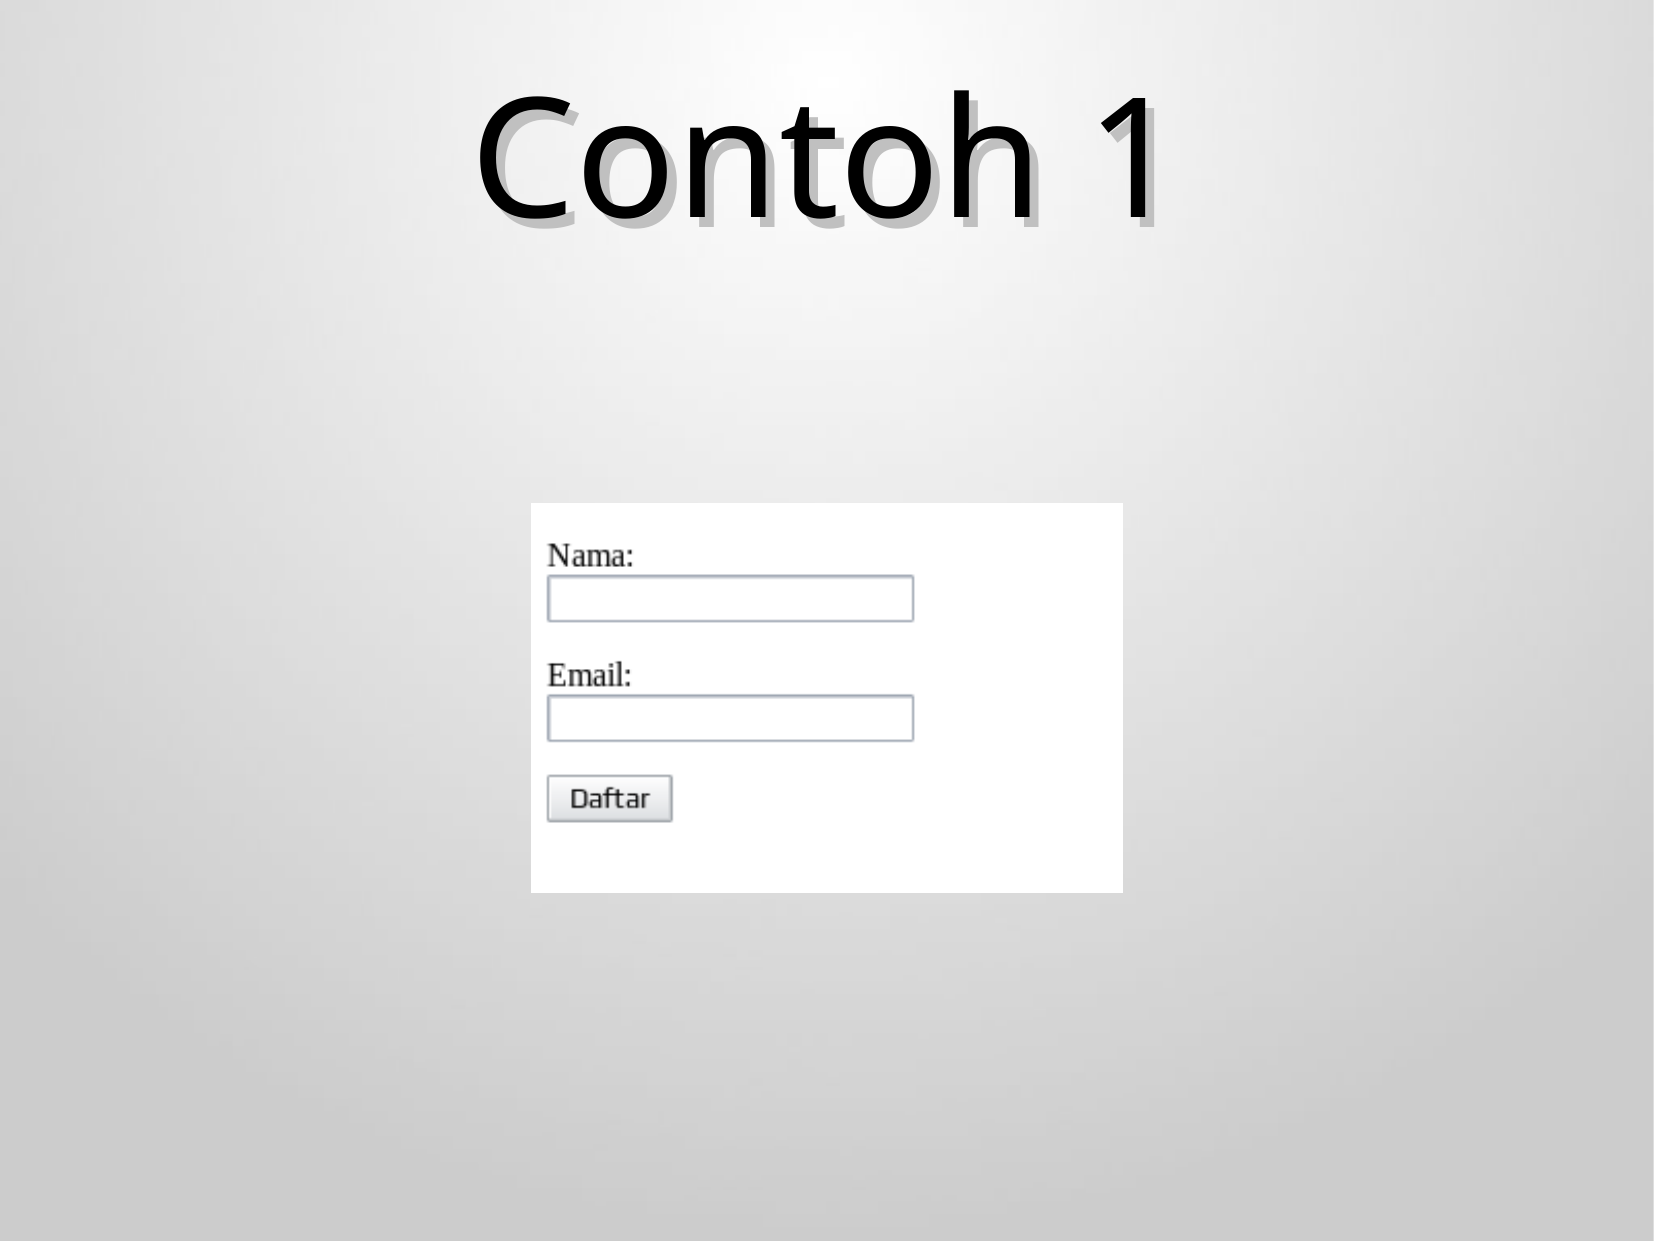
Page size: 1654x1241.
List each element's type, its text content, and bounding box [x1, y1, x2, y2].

picture [0, 0, 1654, 1241]
title Contoh 1 [82, 49, 1571, 257]
